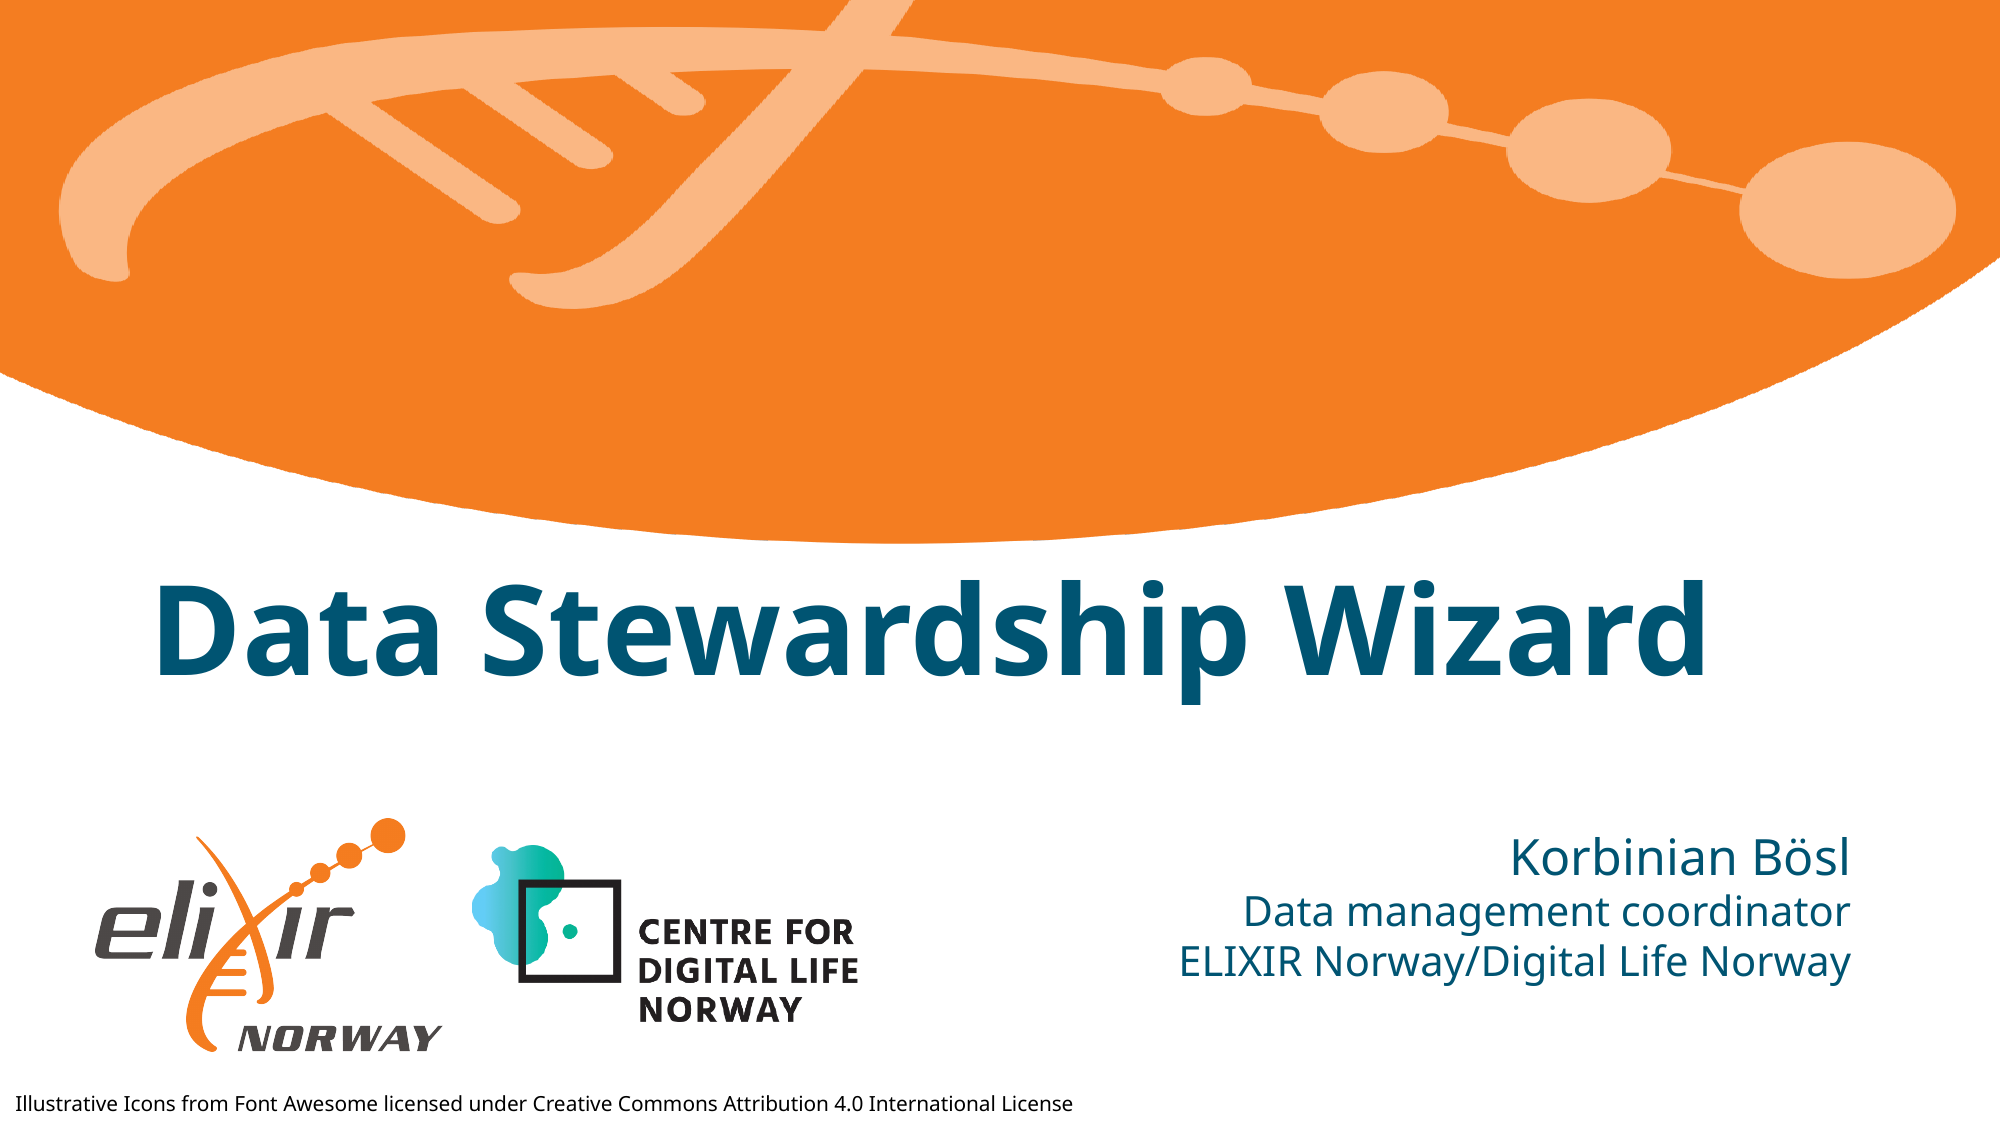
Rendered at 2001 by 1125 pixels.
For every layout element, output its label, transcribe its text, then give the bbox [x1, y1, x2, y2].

picture [95, 818, 443, 1052]
list Korbinian Bösl Data management coordinator ELIXIR Norway/Digital Life Norway [1110, 765, 1852, 1022]
text_box Illustrative Icons from Font Awesome licensed under Creative Commons Attribution 4.0 International License [0, 1076, 1536, 1125]
picture [472, 845, 863, 1028]
title Data Stewardship Wizard [149, 550, 1850, 752]
